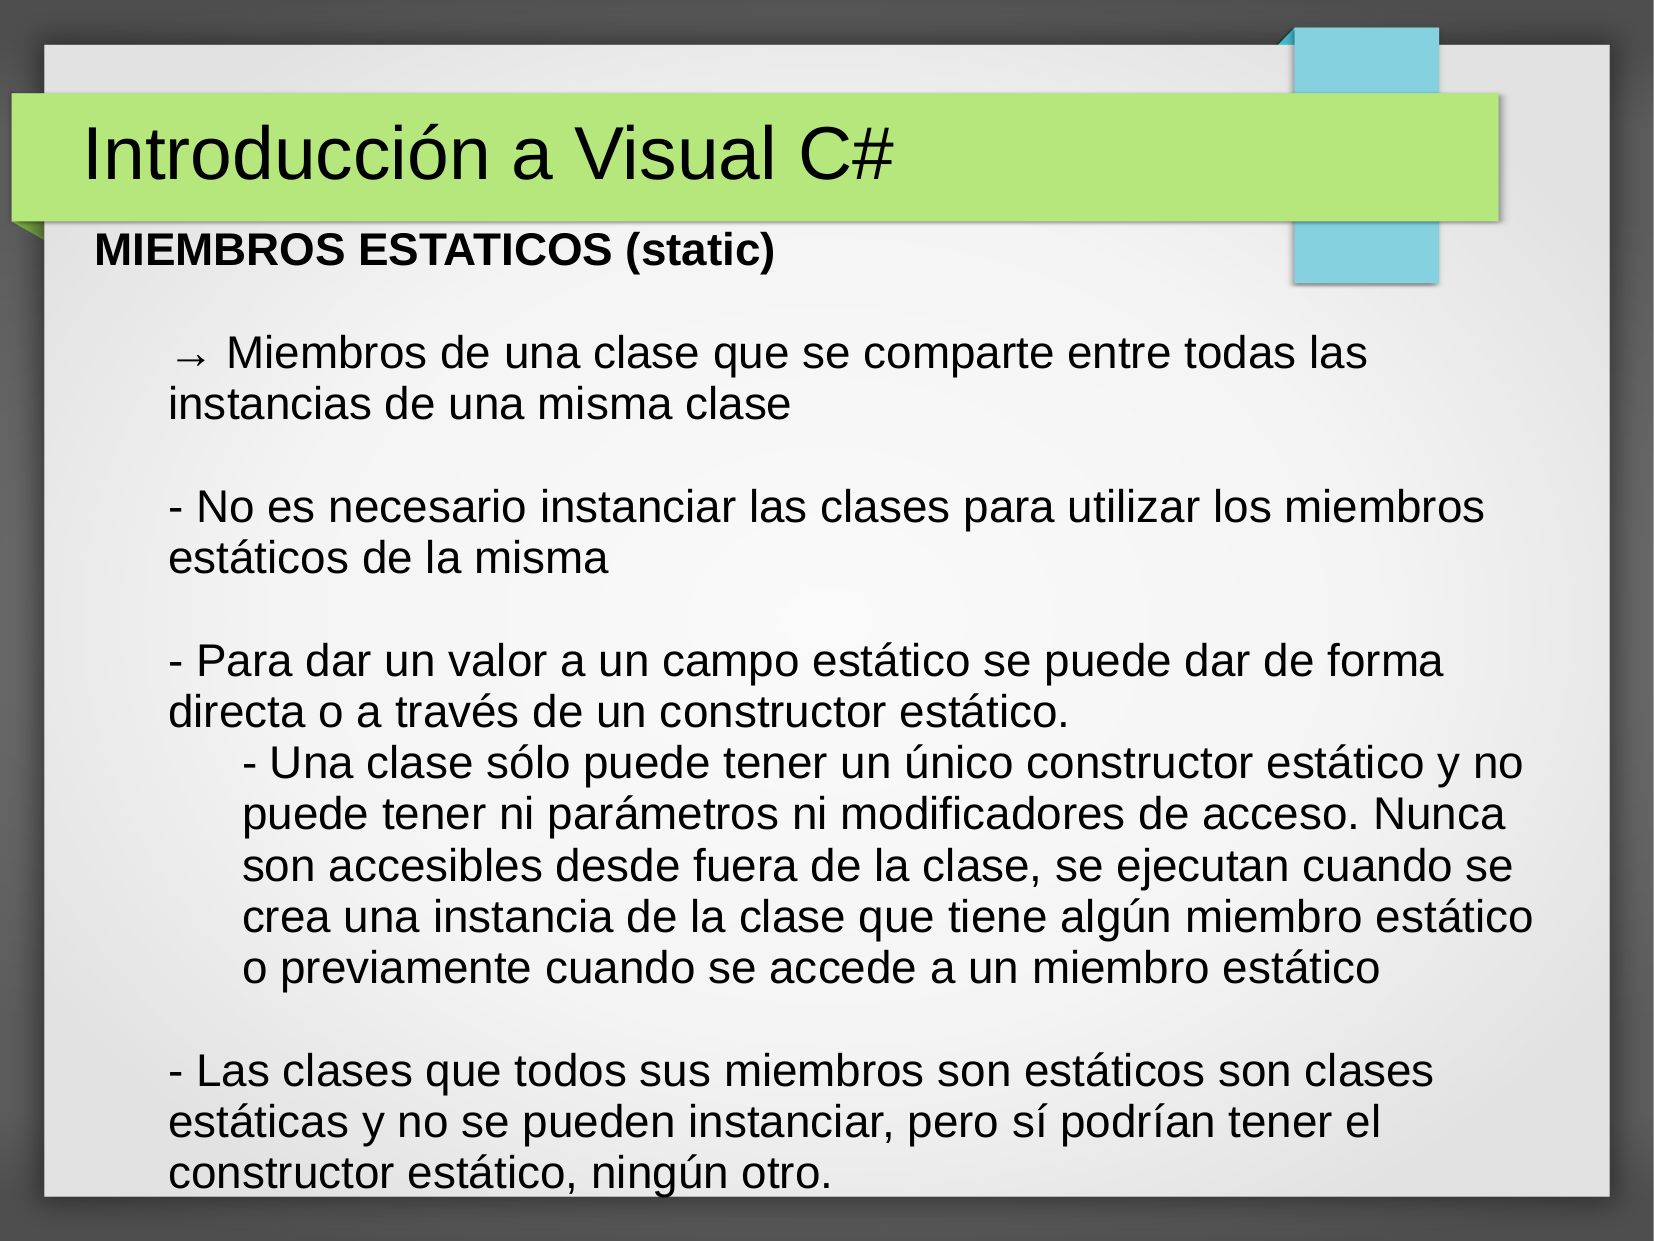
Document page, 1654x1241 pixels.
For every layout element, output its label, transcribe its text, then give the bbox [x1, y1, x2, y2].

title Introducción a Visual C# [82, 94, 1264, 213]
picture [0, 0, 1654, 1241]
text_box MIEMBROS ESTATICOS (static) → Miembros de una clase que se comparte entre todas las instancias de una misma clase - No es necesario instanciar las clases para utilizar los miembros estáticos de la misma - Para dar un valor a un campo estático se puede dar de forma directa o a través de un constructor estático. - Una clase sólo puede tener un único constructor estático y no puede tener ni parámetros ni modificadores de acceso. Nunca son accesibles desde fuera de la clase, se ejecutan cuando se crea una instancia de la clase que tiene algún miembro estático o previamente cuando se accede a un miembro estático - Las clases que todos sus miembros son estáticos son clases estáticas y no se pueden instanciar, pero sí podrían tener el constructor estático, ningún otro. [94, 224, 1560, 1241]
